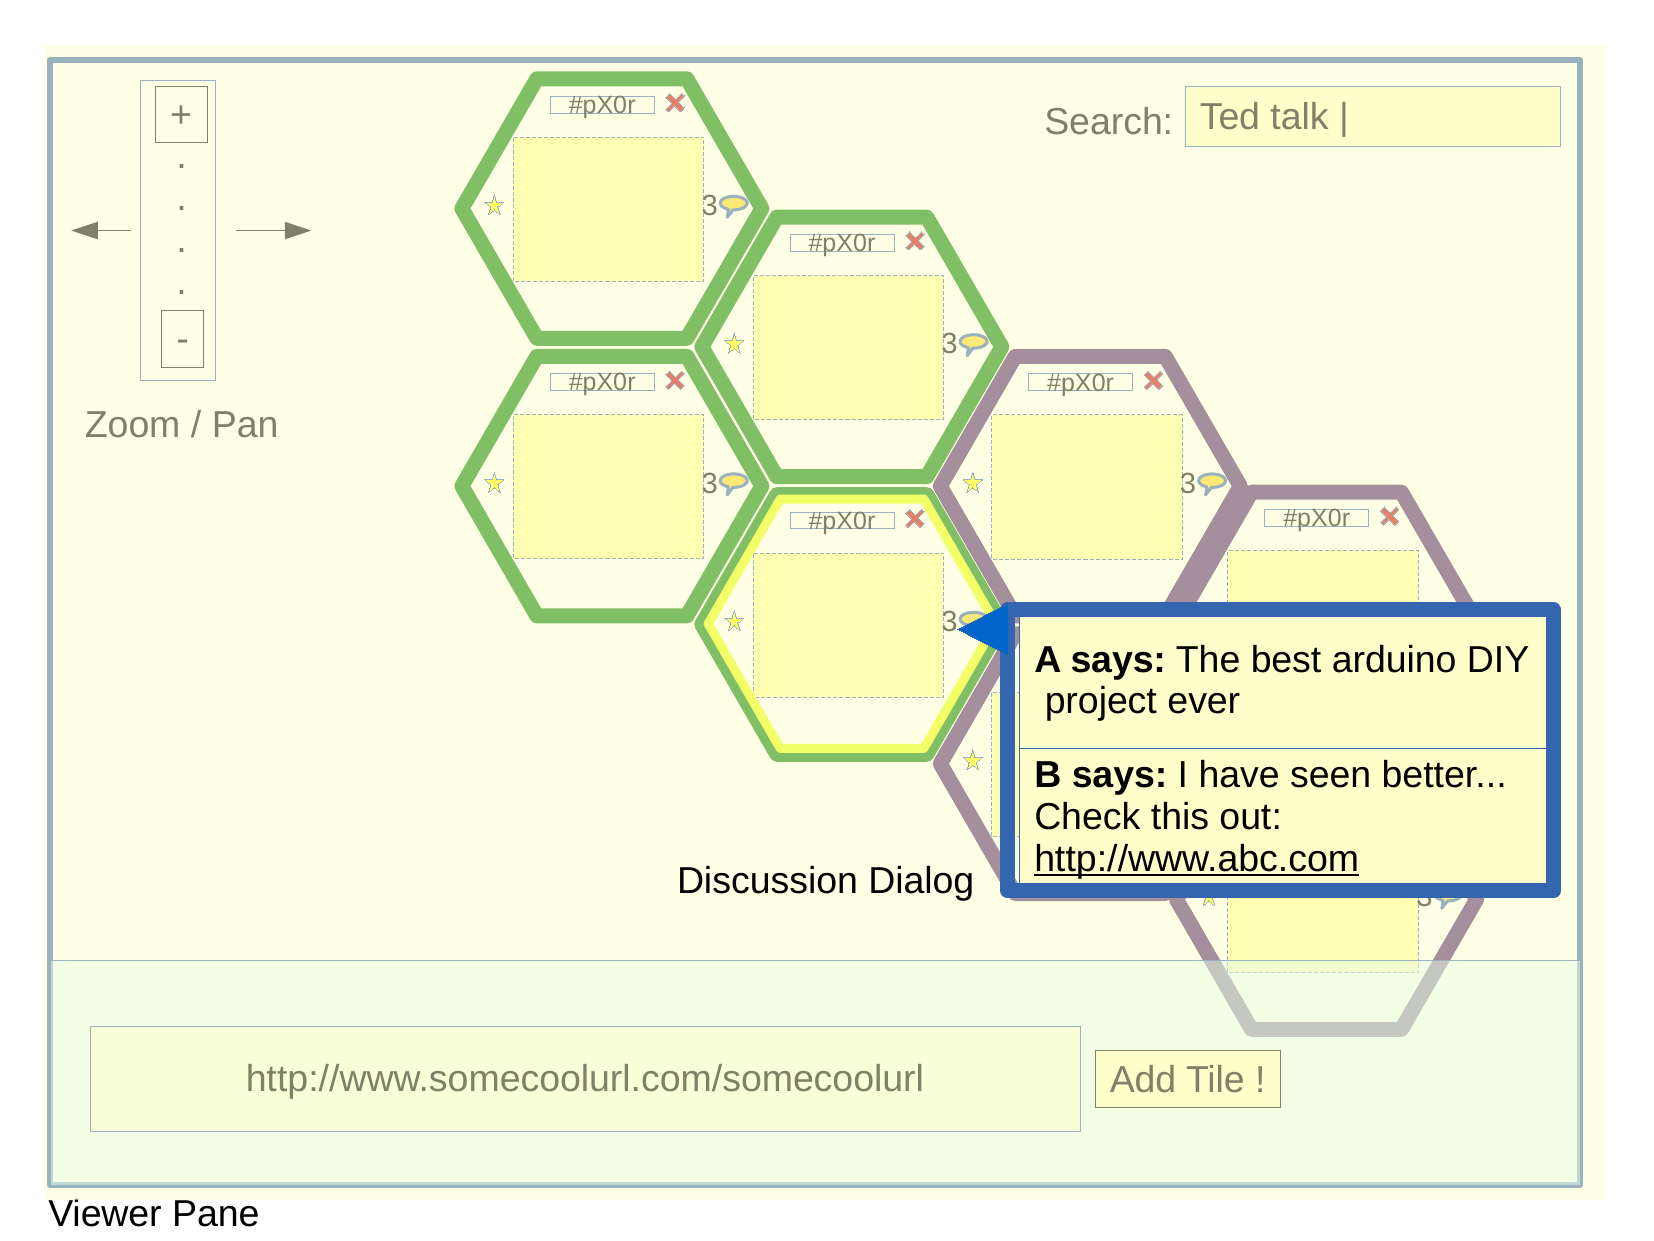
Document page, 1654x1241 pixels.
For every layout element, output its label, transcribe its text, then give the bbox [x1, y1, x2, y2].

text_box B says: I have seen better... Check this out: http://www.abc.com [1019, 748, 1546, 883]
text_box A says: The best arduino DIY project ever [1019, 617, 1546, 748]
text_box [45, 45, 1606, 1201]
text_box Discussion Dialog [662, 852, 989, 910]
text_box Viewer Pane [33, 1185, 275, 1241]
